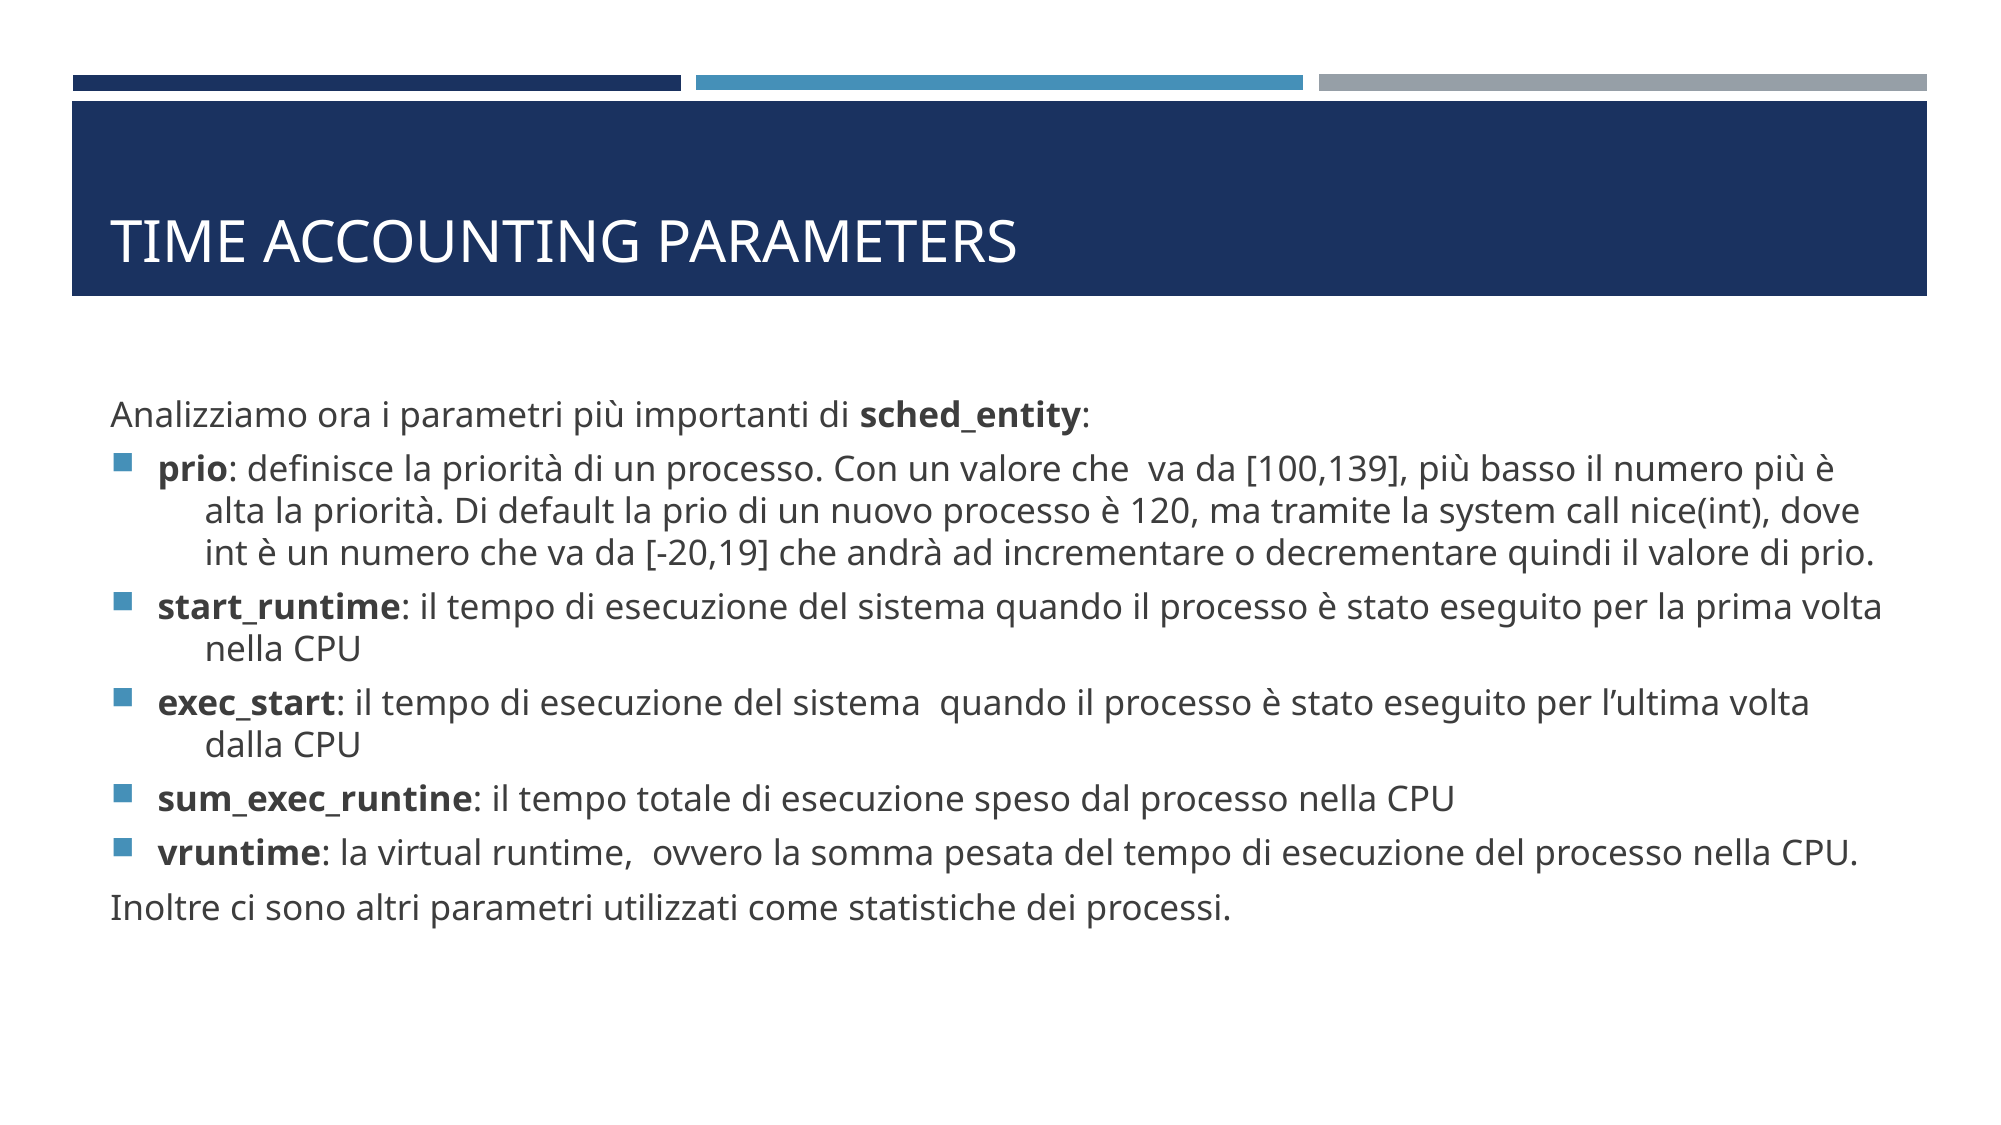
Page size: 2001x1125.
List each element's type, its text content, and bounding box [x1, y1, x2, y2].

list Analizziamo ora i parametri più importanti di sched_entity: prio: definisce la priorità di un processo. Con un valore che va da [100,139], più basso il numero più è alta la priorità. Di default la prio di un nuovo processo è 120, ma tramite la system call nice(int), dove int è un numero che va da [-20,19] che andrà ad incrementare o decrementare quindi il valore di prio. start_runtime: il tempo di esecuzione del sistema quando il processo è stato eseguito per la prima volta nella CPU exec_start: il tempo di esecuzione del sistema quando il processo è stato eseguito per l’ultima volta dalla CPU sum_exec_runtine: il tempo totale di esecuzione speso dal processo nella CPU vruntime: la virtual runtime, ovvero la somma pesata del tempo di esecuzione del processo nella CPU. Inoltre ci sono altri parametri utilizzati come statistiche dei processi. [95, 357, 1905, 962]
title TIME ACCOUNTING PARAMETERS [95, 115, 1905, 282]
